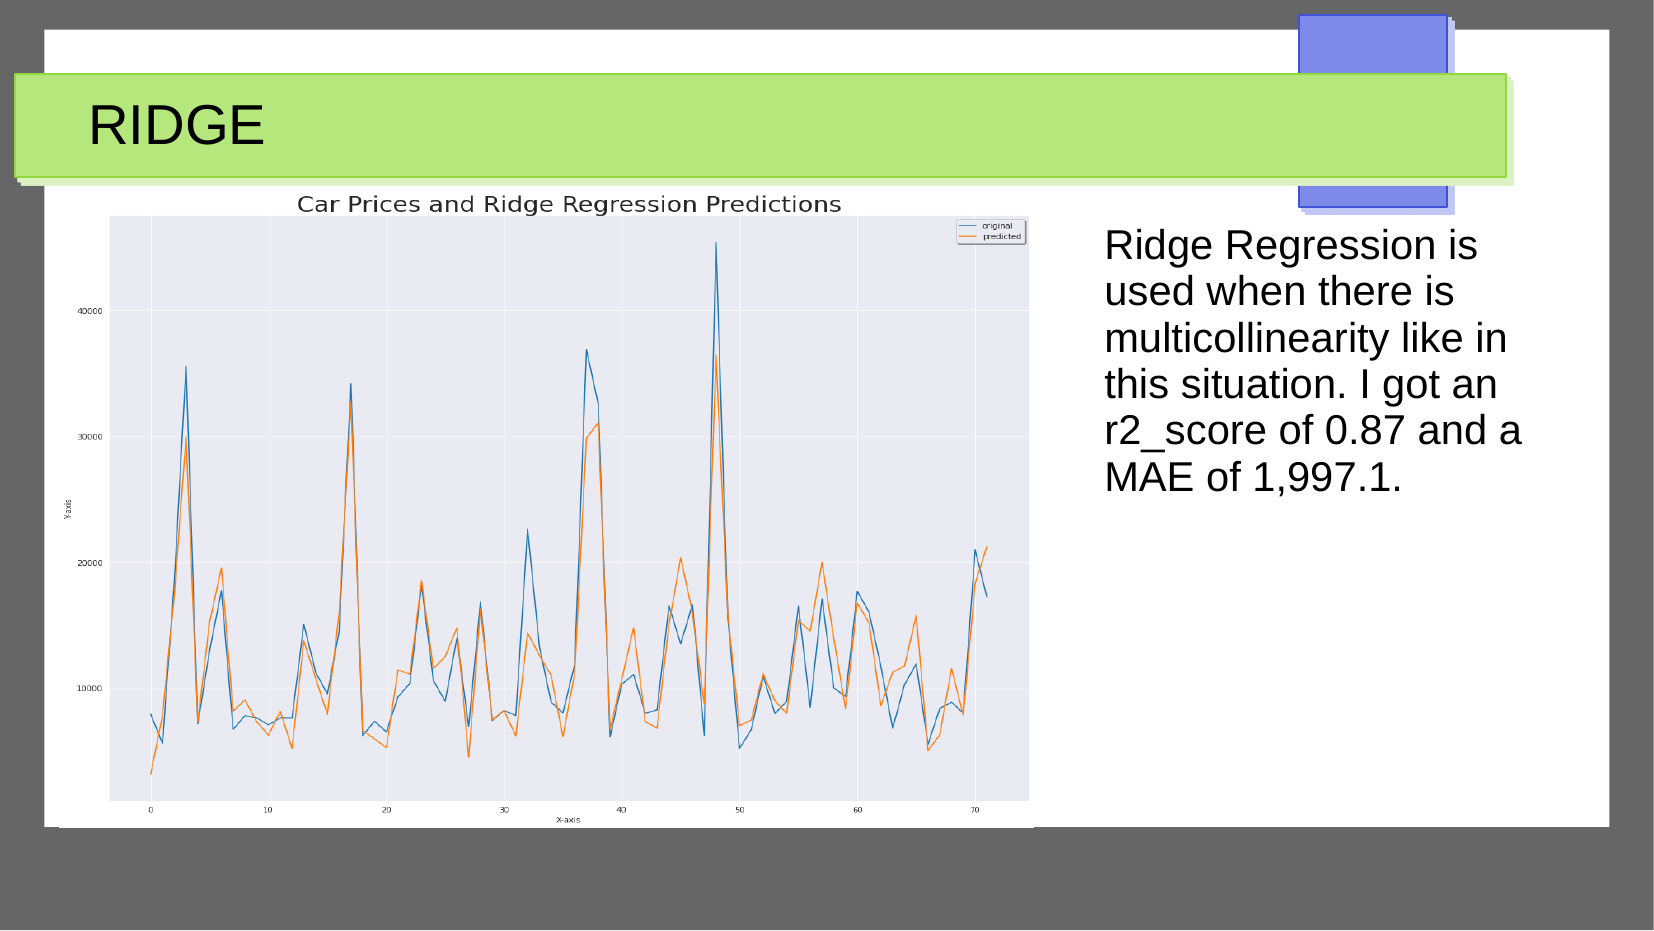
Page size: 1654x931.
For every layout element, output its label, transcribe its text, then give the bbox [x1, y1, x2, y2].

title RIDGE [88, 73, 1506, 178]
list Ridge Regression is used when there is multicollinearity like in this situation. I got an r2_score of 0.87 and a MAE of 1,997.1. [1034, 221, 1565, 813]
picture [59, 190, 1034, 828]
